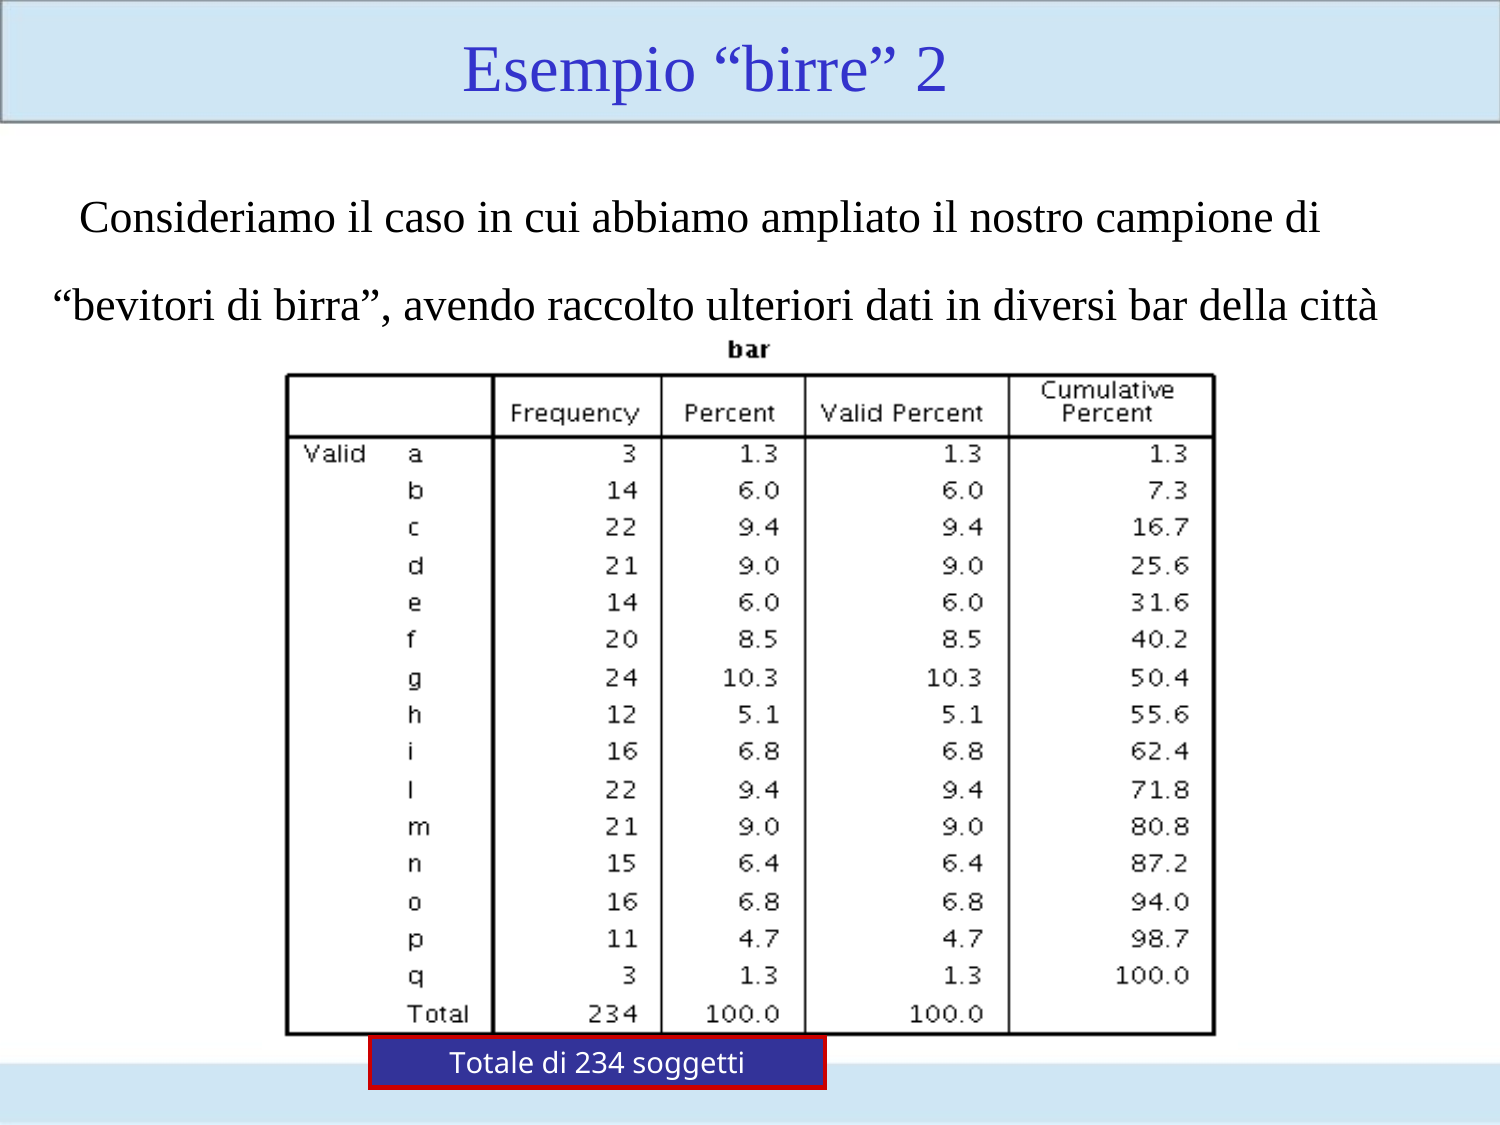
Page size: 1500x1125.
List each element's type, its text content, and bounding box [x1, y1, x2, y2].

title Esempio “birre” 2 [174, 17, 1238, 113]
picture [0, 0, 1500, 1125]
text_box Totale di 234 soggetti [369, 1037, 826, 1088]
text_box Consideriamo il caso in cui abbiamo ampliato il nostro campione di “bevitori di birra”, avendo raccolto ulteriori dati in diversi bar della città [37, 146, 1426, 338]
